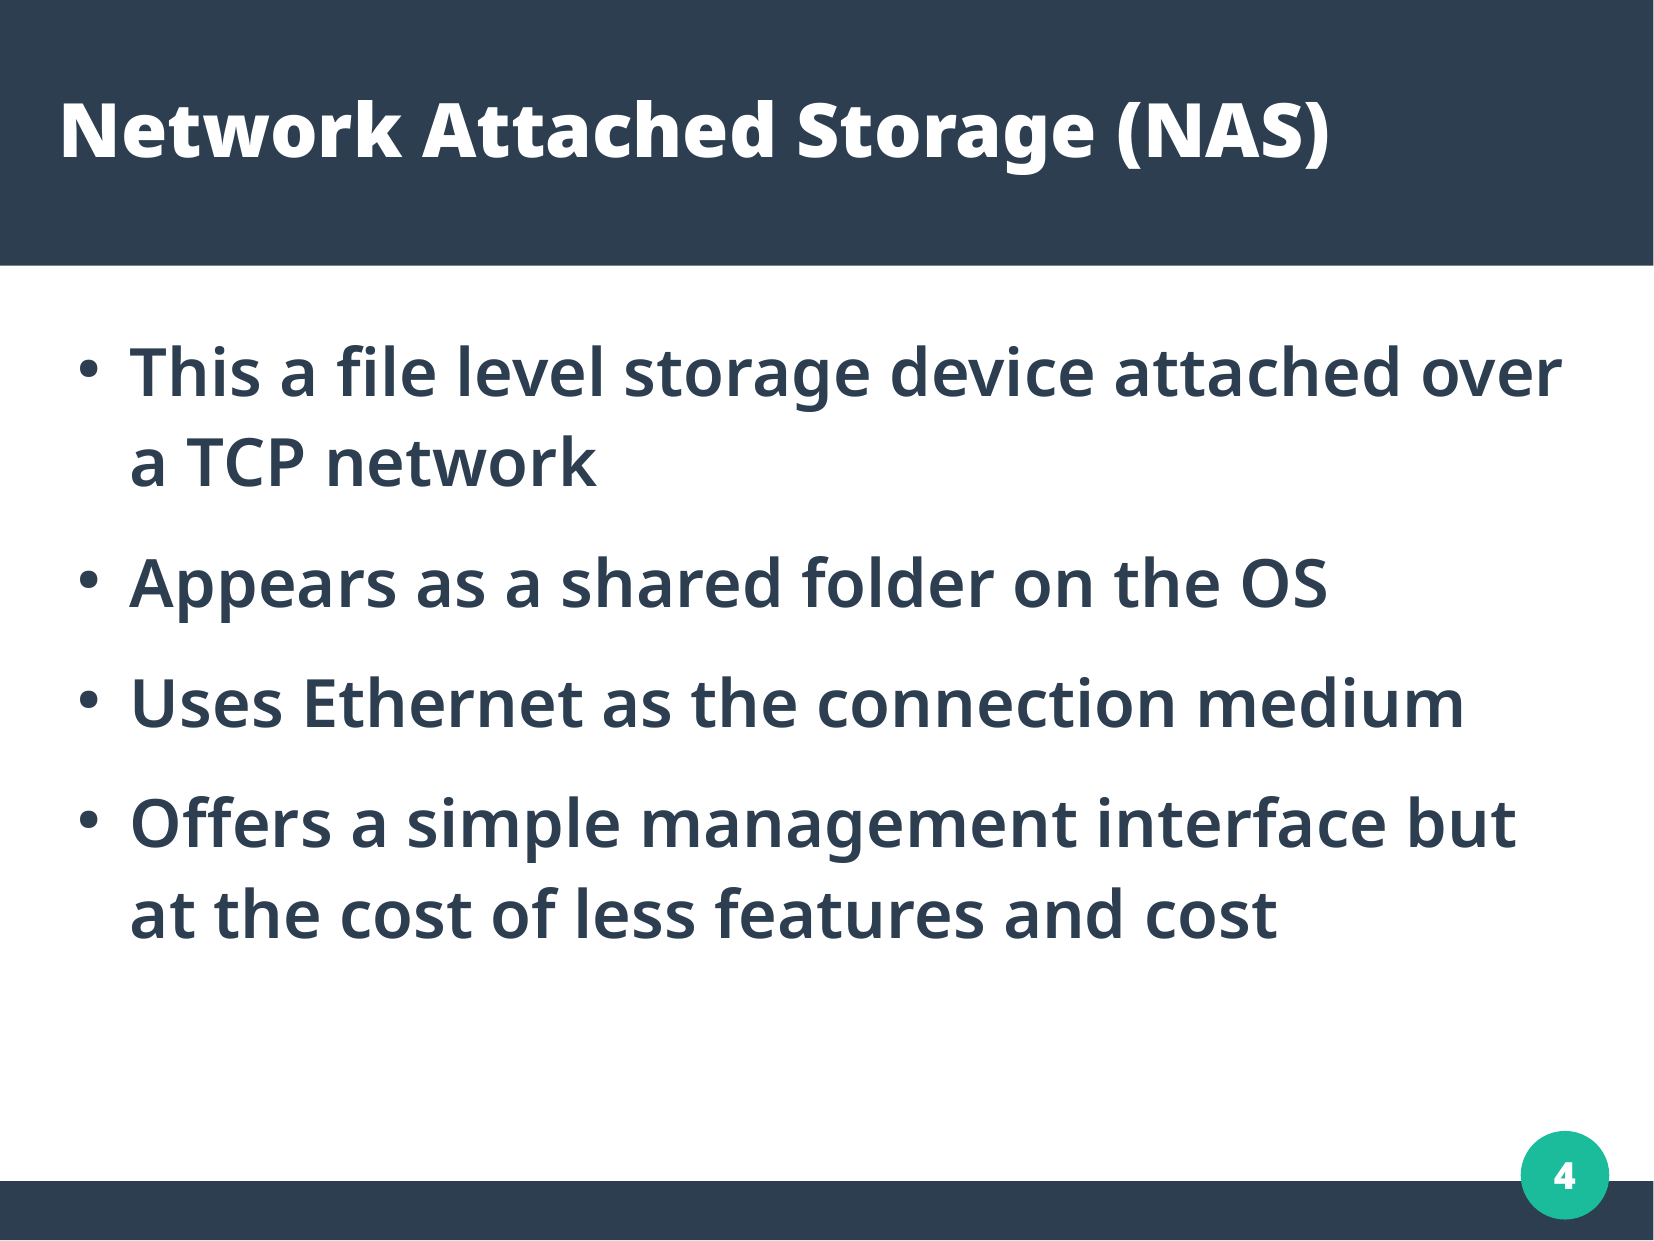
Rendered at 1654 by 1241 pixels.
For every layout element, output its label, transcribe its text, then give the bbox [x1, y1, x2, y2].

title Network Attached Storage (NAS) [59, 49, 1595, 207]
list This a file level storage device attached over a TCP network Appears as a shared folder on the OS Uses Ethernet as the connection medium Offers a simple management interface but at the cost of less features and cost [59, 324, 1595, 1152]
